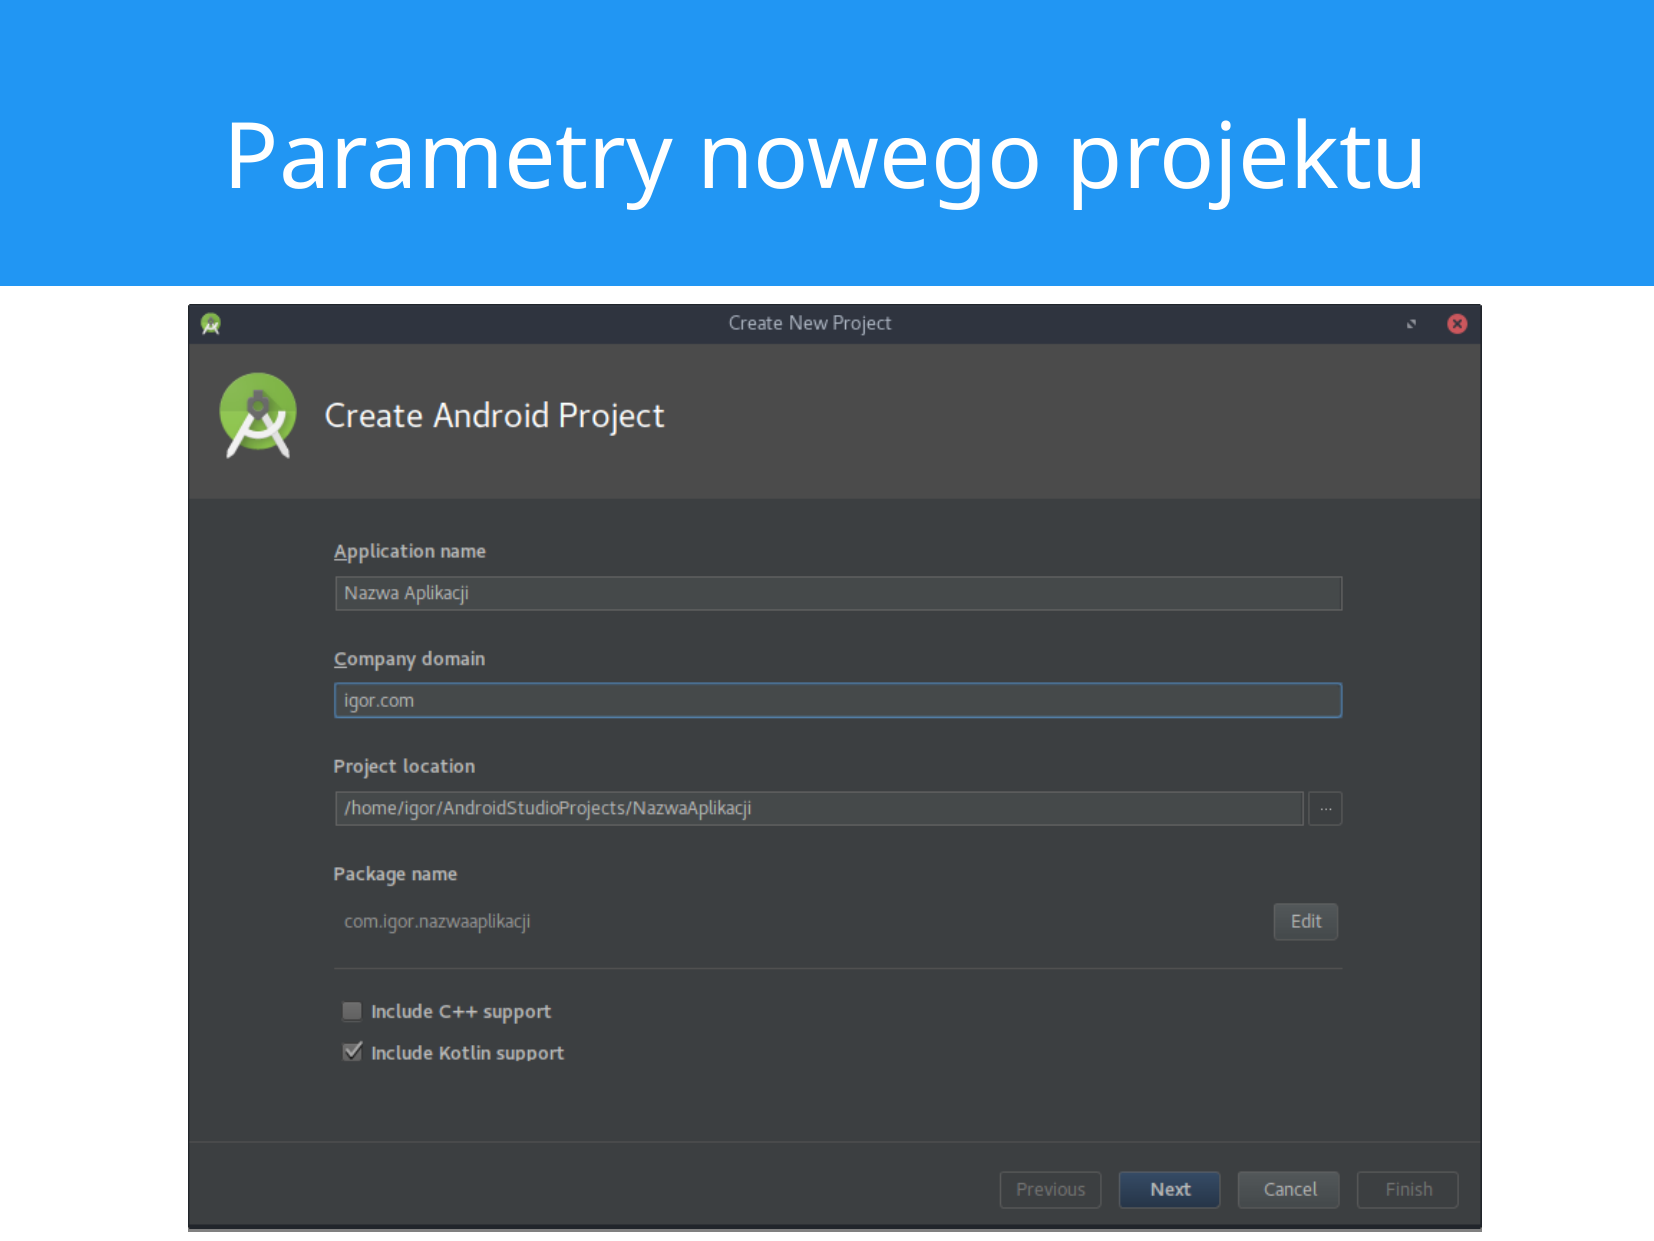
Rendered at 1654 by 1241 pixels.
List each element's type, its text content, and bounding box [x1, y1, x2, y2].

title Parametry nowego projektu [82, 49, 1571, 257]
picture [188, 304, 1482, 1229]
